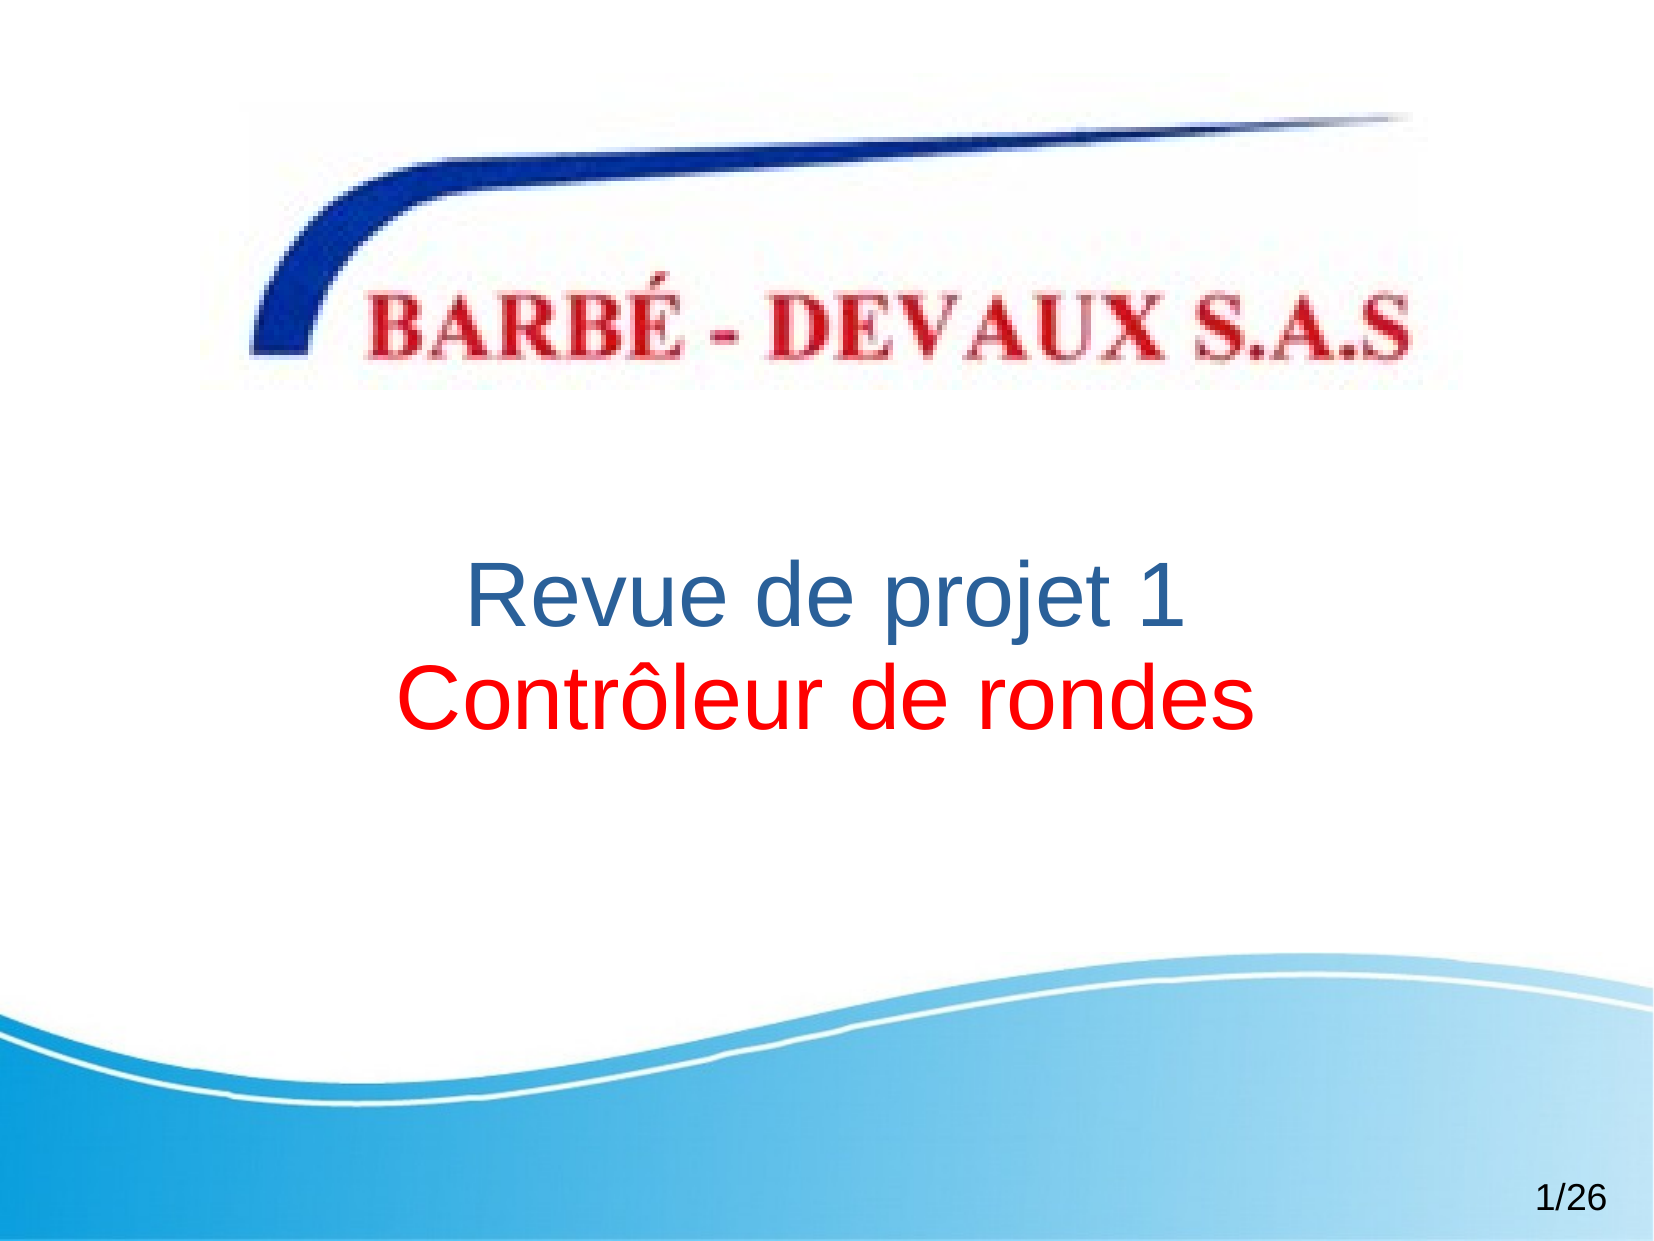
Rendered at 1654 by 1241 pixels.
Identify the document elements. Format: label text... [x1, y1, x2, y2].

title Revue de projet 1 Contrôleur de rondes [0, 525, 1654, 768]
picture [200, 73, 1463, 390]
picture [0, 952, 1654, 1241]
text_box <numéro>/26 [1520, 1169, 1654, 1240]
